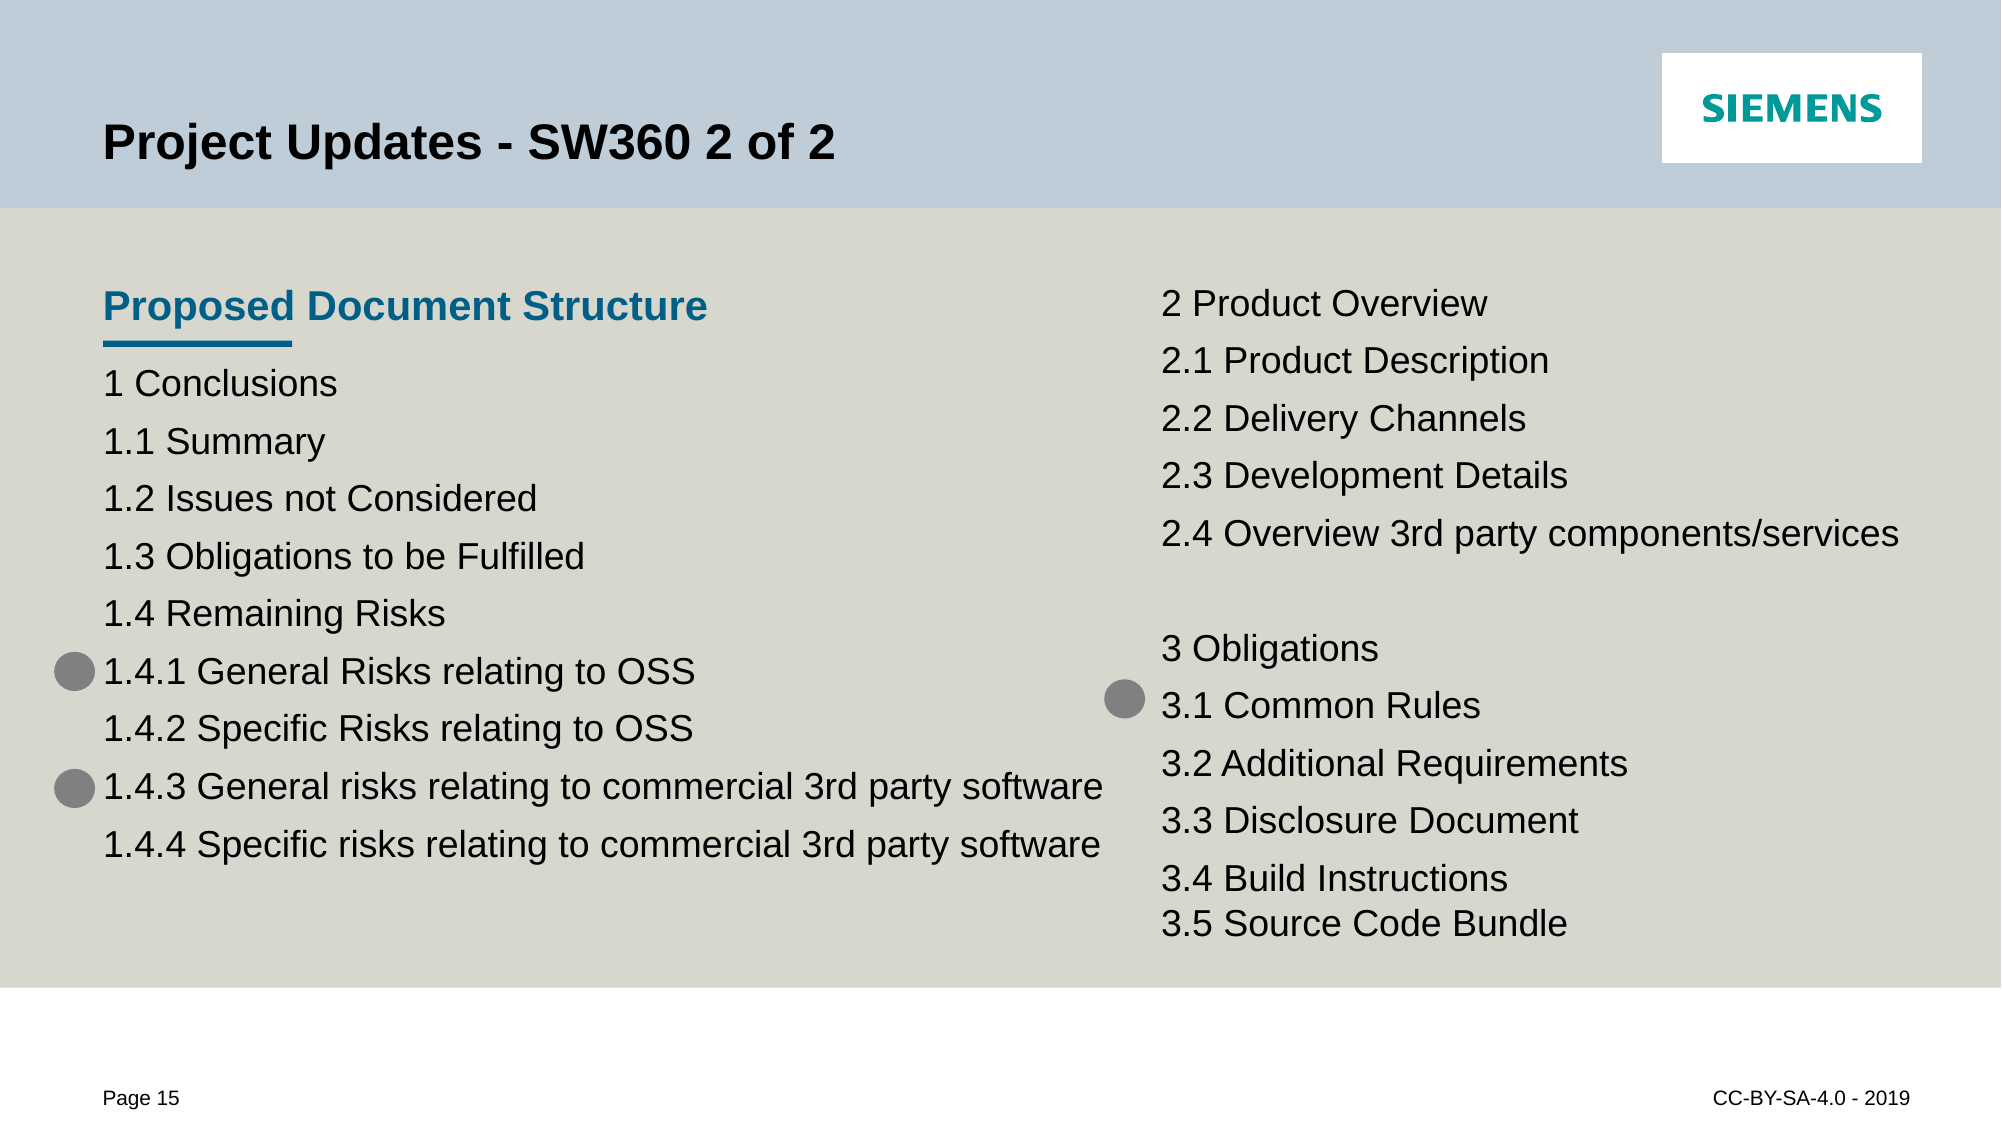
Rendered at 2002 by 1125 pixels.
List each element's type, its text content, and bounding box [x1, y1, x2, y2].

text_box [0, 208, 2001, 988]
text_box 2 Product Overview 2.1 Product Description 2.2 Delivery Channels 2.3 Development Details 2.4 Overview 3rd party components/services 3 Obligations 3.1 Common Rules 3.2 Additional Requirements 3.3 Disclosure Document 3.4 Build Instructions 3.5 Source Code Bundle [1161, 278, 2001, 945]
text_box 1 Conclusions 1.1 Summary 1.2 Issues not Considered 1.3 Obligations to be Fulfilled 1.4 Remaining Risks 1.4.1 General Risks relating to OSS 1.4.2 Specific Risks relating to OSS 1.4.3 General risks relating to commercial 3rd party software 1.4.4 Specific risks relating to commercial 3rd party software [103, 359, 1121, 865]
title Project Updates - SW360 2 of 2 [0, 0, 2001, 208]
text_box Proposed Document Structure [102, 278, 1161, 330]
